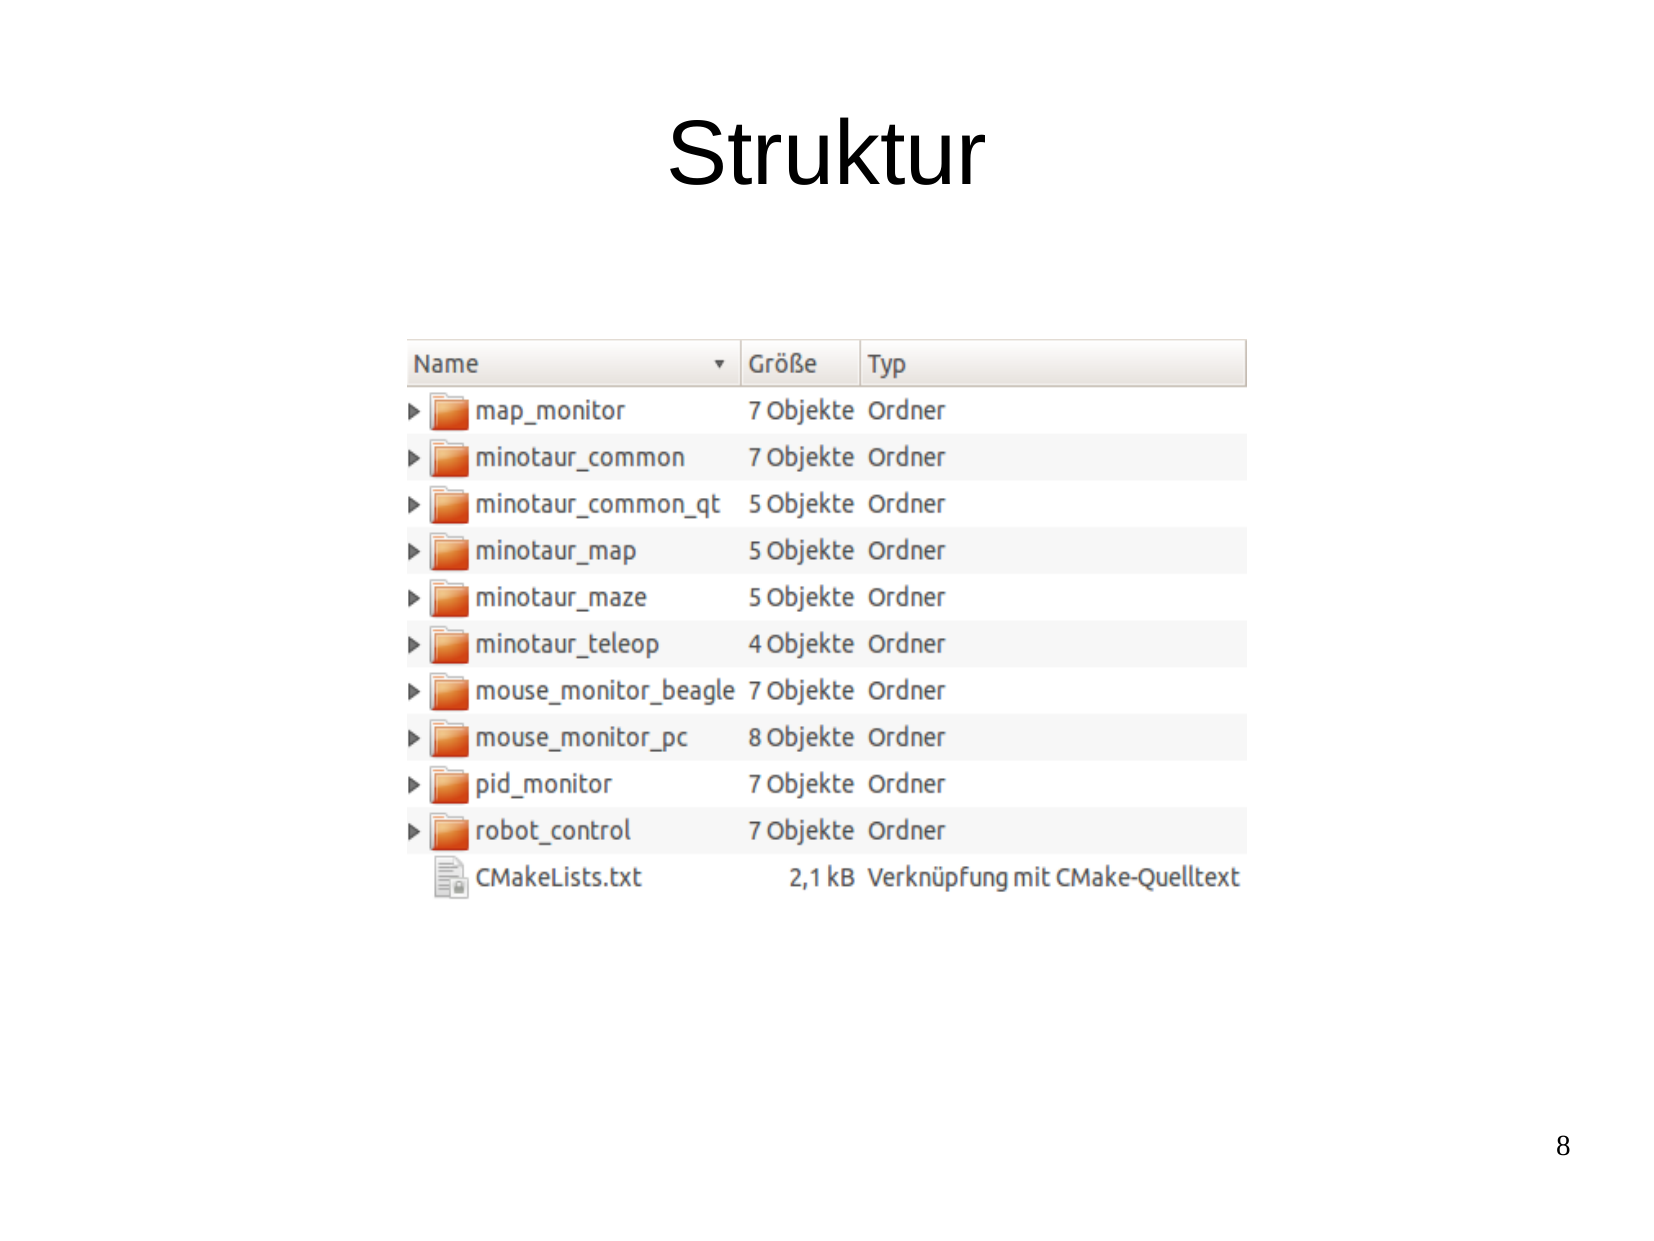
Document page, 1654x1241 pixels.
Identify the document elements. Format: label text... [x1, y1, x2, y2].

picture [407, 339, 1247, 901]
title Struktur [82, 49, 1571, 257]
